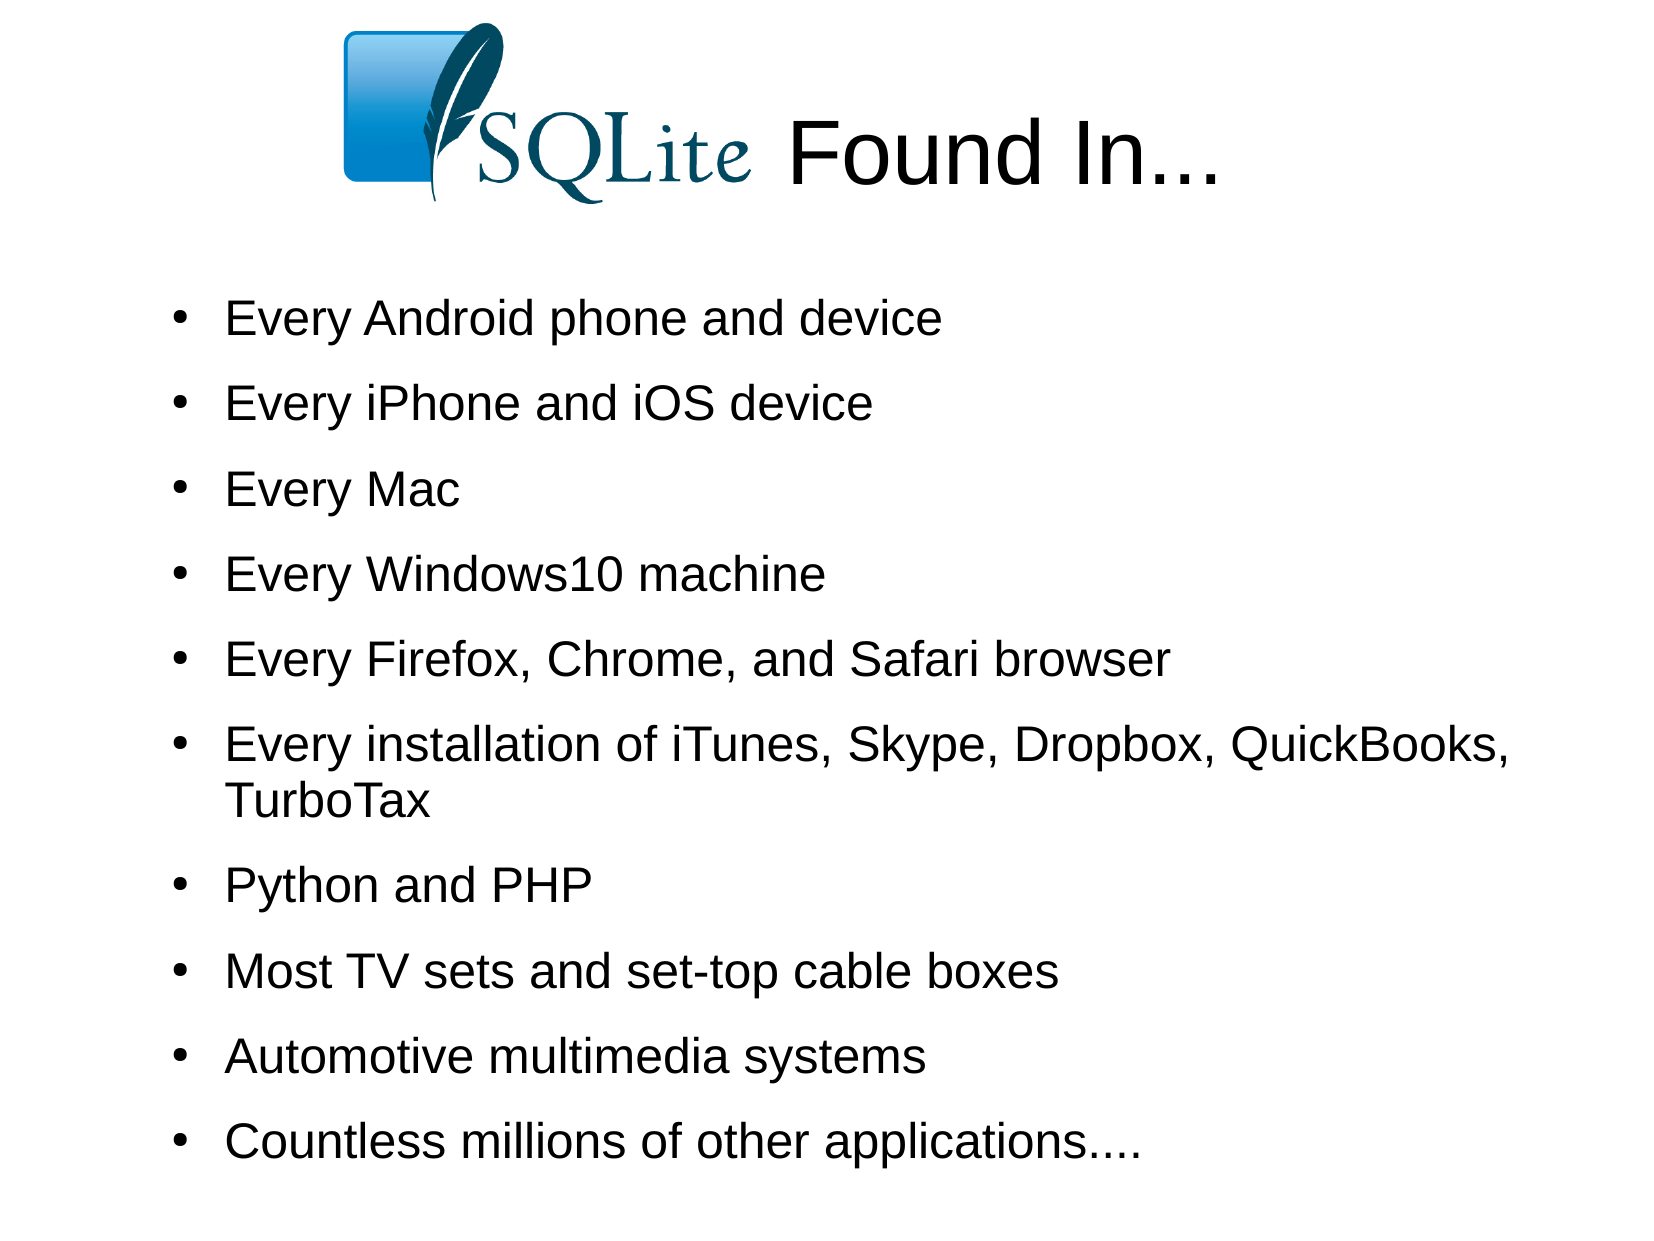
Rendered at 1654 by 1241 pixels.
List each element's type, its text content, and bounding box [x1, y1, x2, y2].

title Found In... [82, 49, 1571, 257]
picture [336, 15, 758, 211]
list Every Android phone and device Every iPhone and iOS device Every Mac Every Windows10 machine Every Firefox, Chrome, and Safari browser Every installation of iTunes, Skype, Dropbox, QuickBooks, TurboTax Python and PHP Most TV sets and set-top cable boxes Automotive multimedia systems Countless millions of other applications.... [82, 290, 1571, 1176]
